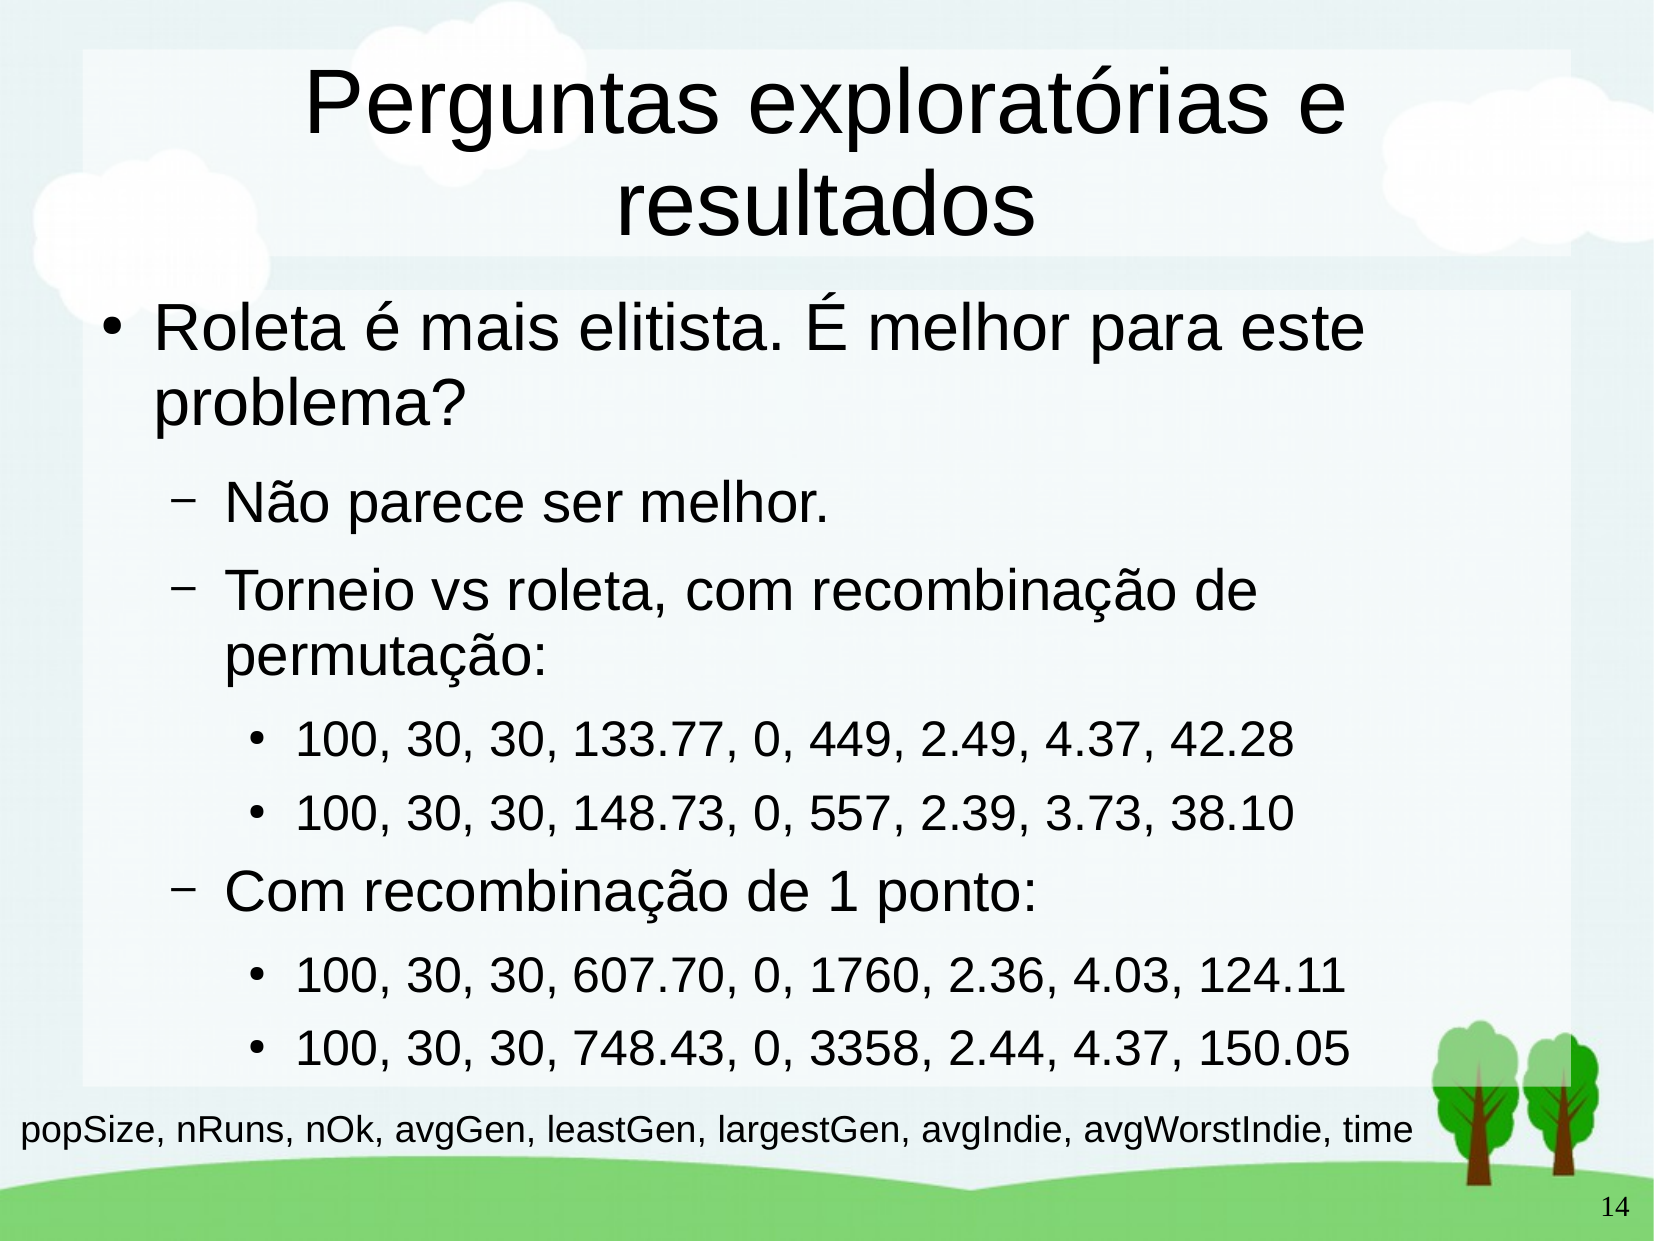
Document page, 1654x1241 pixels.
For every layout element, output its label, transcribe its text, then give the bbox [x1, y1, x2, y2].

picture [0, 0, 1654, 1241]
title Perguntas exploratórias e resultados [82, 49, 1571, 257]
list Roleta é mais elitista. É melhor para este problema? Não parece ser melhor. Torneio vs roleta, com recombinação de permutação: 100, 30, 30, 133.77, 0, 449, 2.49, 4.37, 42.28 100, 30, 30, 148.73, 0, 557, 2.39, 3.73, 38.10 Com recombinação de 1 ponto: 100, 30, 30, 607.70, 0, 1760, 2.36, 4.03, 124.11 100, 30, 30, 748.43, 0, 3358, 2.44, 4.37, 150.05 [82, 290, 1571, 1087]
text_box popSize, nRuns, nOk, avgGen, leastGen, largestGen, avgIndie, avgWorstIndie, time [5, 1100, 1489, 1158]
